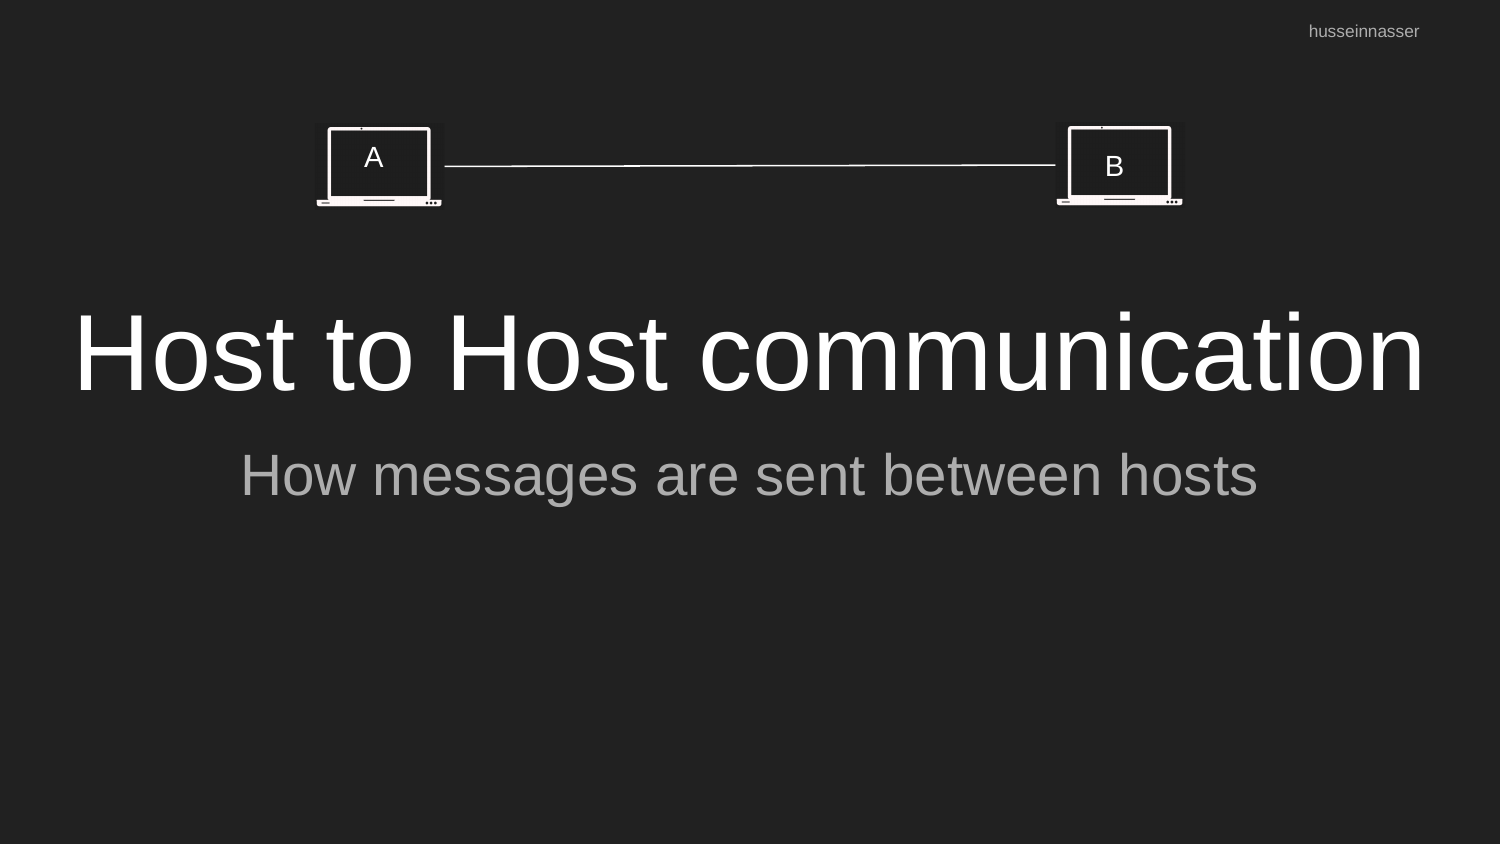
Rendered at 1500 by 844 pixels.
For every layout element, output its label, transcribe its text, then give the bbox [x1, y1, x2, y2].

picture [314, 123, 445, 210]
picture [1055, 122, 1186, 208]
subtitle husseinnasser [1236, 11, 1492, 53]
title Host to Host communication [51, 90, 1449, 421]
text_box A [349, 123, 411, 189]
subtitle How messages are sent between hosts [51, 421, 1449, 552]
text_box B [1089, 132, 1151, 198]
